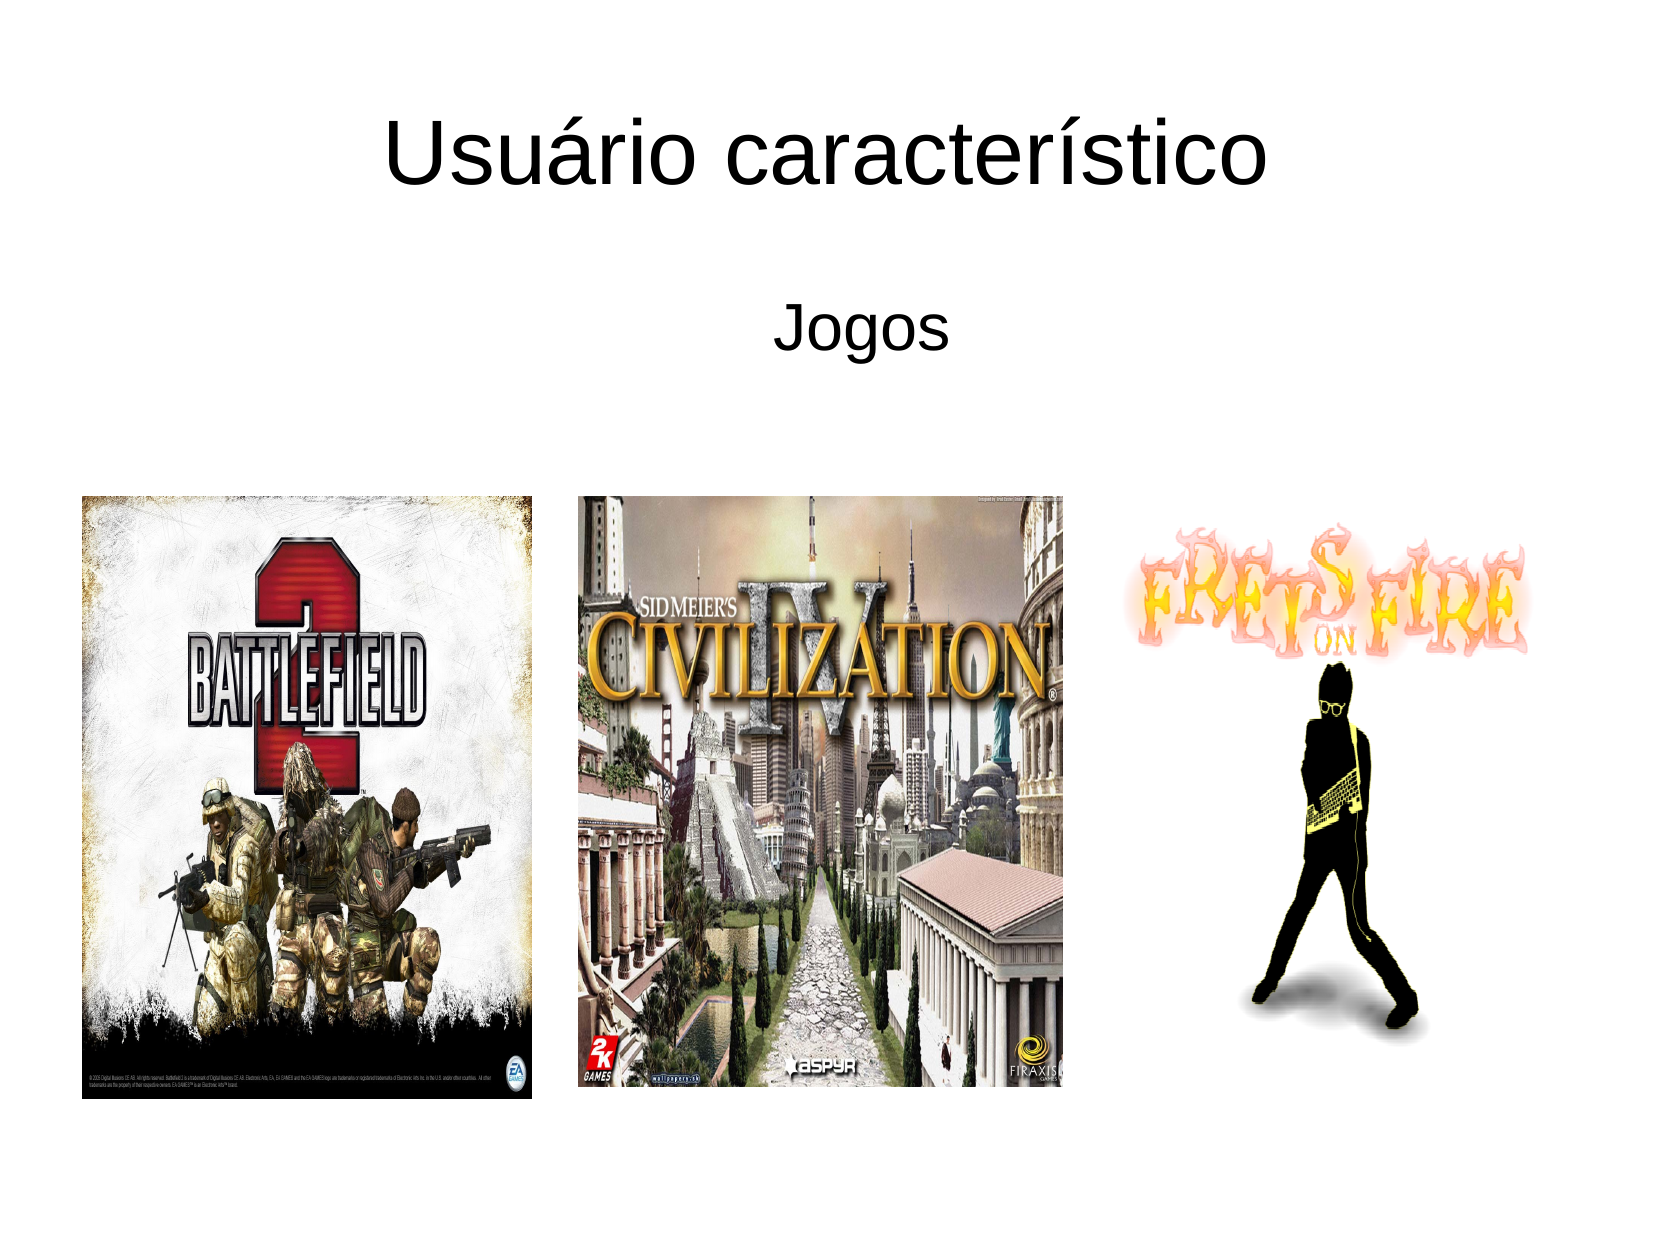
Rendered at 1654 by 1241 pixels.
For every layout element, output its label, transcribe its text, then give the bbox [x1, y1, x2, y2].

picture [578, 496, 1063, 1087]
list Jogos [82, 290, 1571, 426]
title Usuário característico [82, 49, 1571, 257]
picture [1104, 496, 1559, 1087]
picture [82, 496, 532, 1099]
